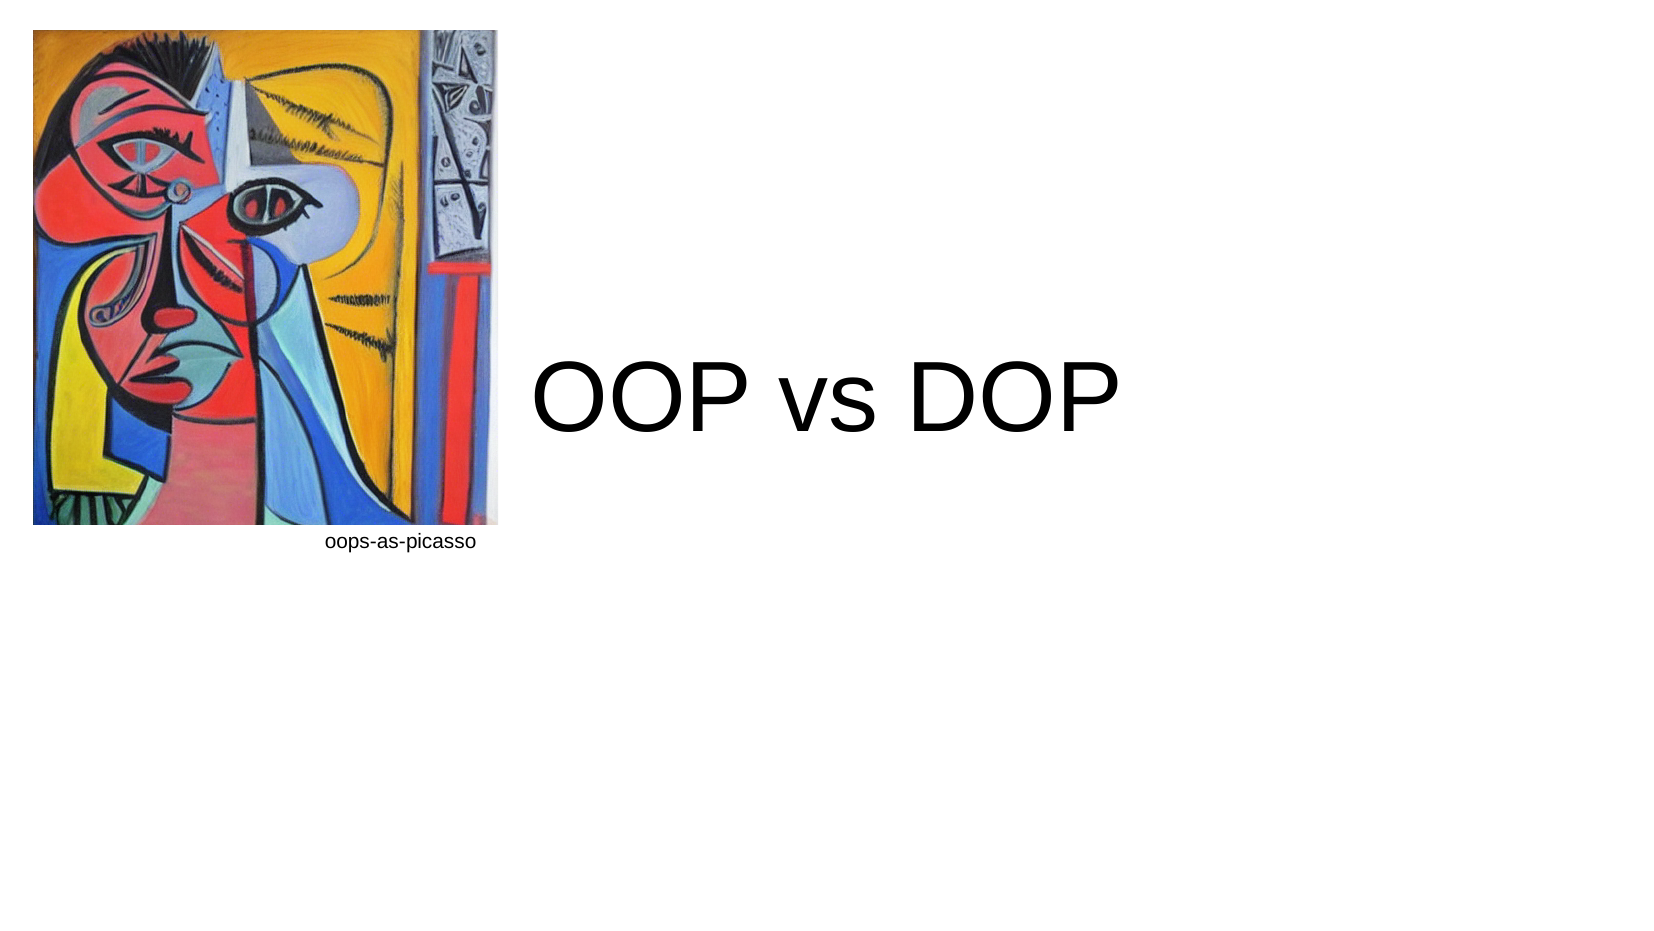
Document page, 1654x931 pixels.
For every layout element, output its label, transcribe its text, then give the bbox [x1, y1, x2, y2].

picture [33, 30, 499, 525]
subtitle OOP vs DOP [82, 37, 1571, 757]
text_box oops-as-picasso [310, 522, 492, 561]
